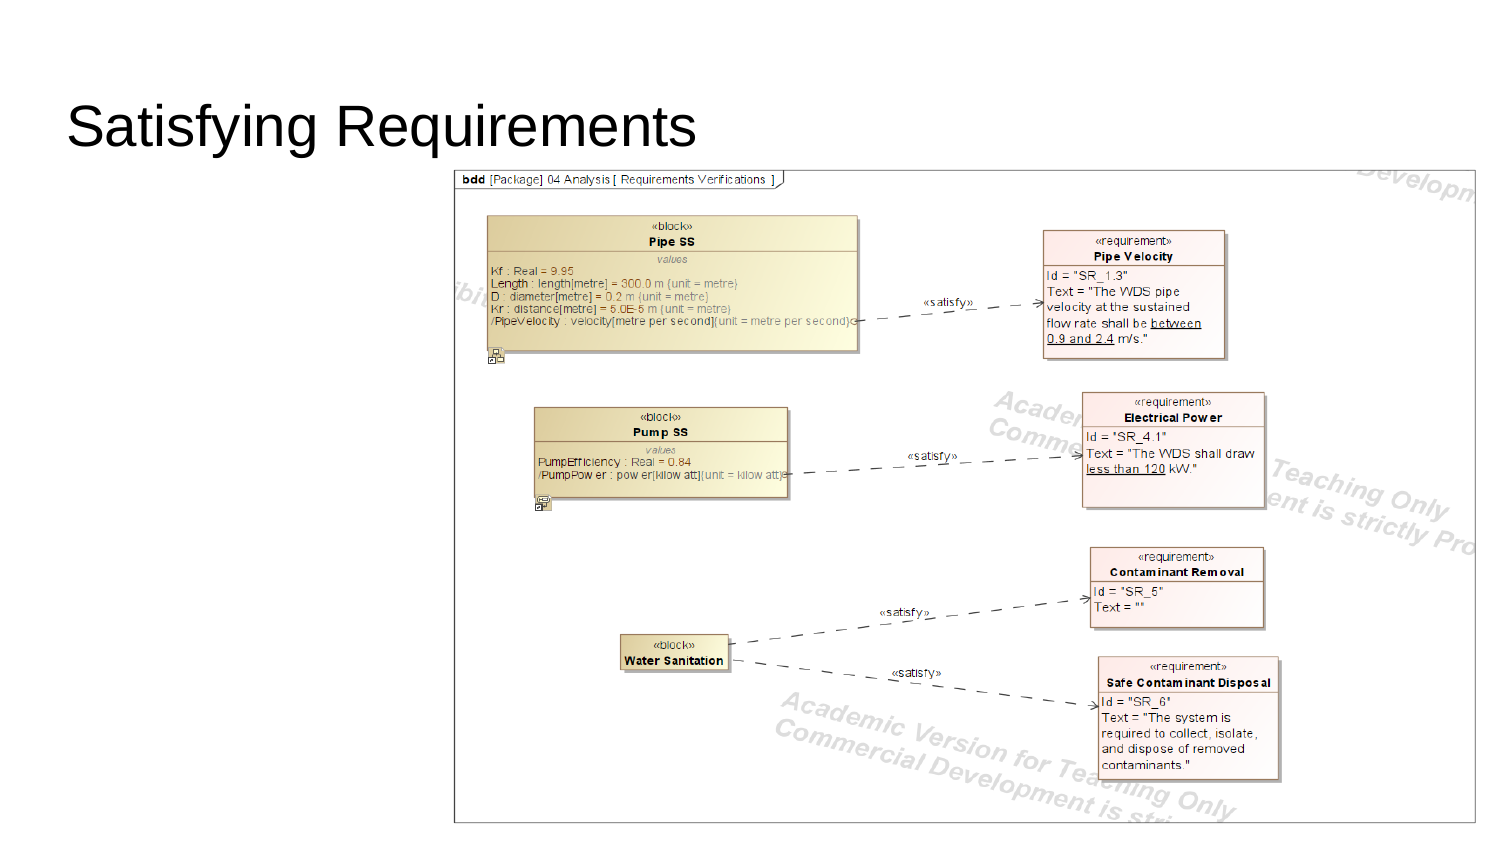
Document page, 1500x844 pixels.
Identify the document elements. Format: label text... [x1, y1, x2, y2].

picture [450, 166, 1482, 827]
title Satisfying Requirements [51, 72, 736, 167]
